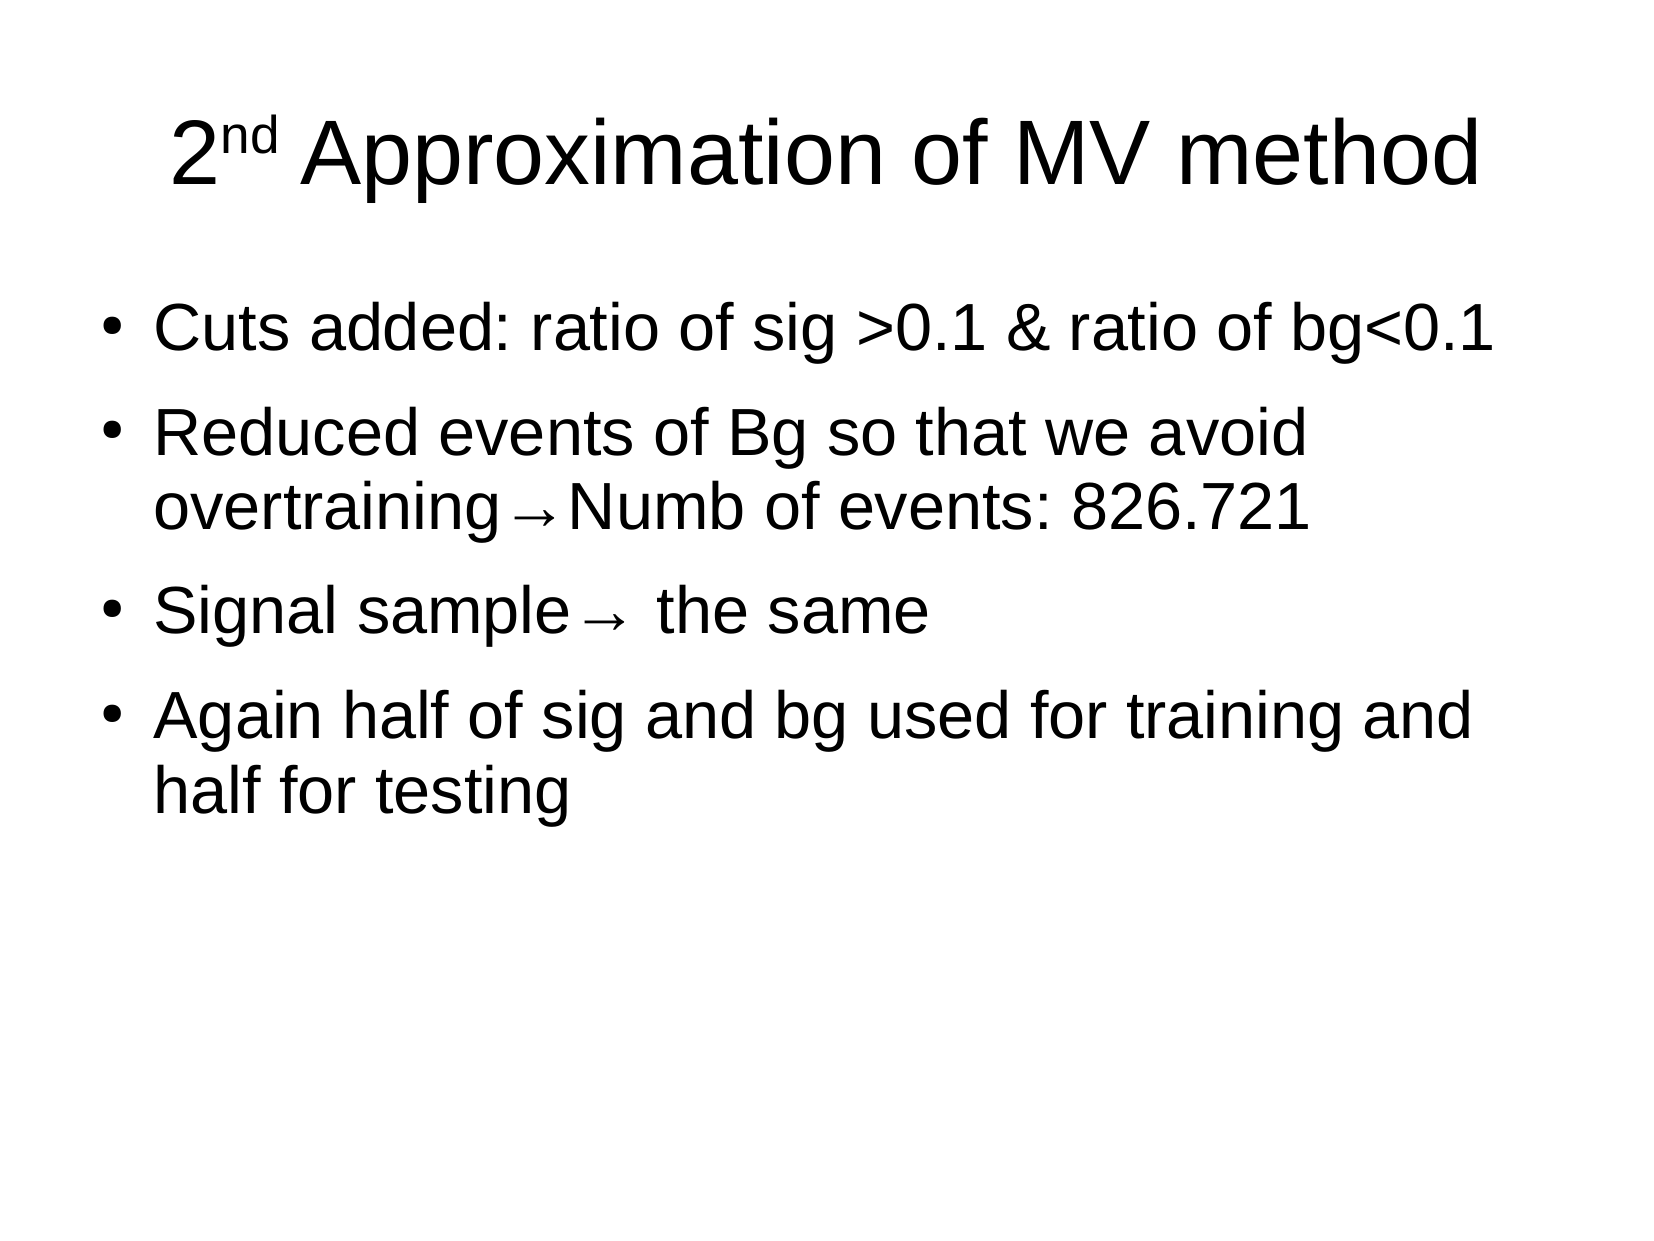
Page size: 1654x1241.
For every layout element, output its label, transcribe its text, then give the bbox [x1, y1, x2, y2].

list Cuts added: ratio of sig >0.1 & ratio of bg<0.1 Reduced events of Bg so that we avoid overtraining→Numb of events: 826.721 Signal sample→ the same Again half of sig and bg used for training and half for testing [82, 290, 1571, 1010]
title 2nd Approximation of MV method [82, 49, 1571, 257]
